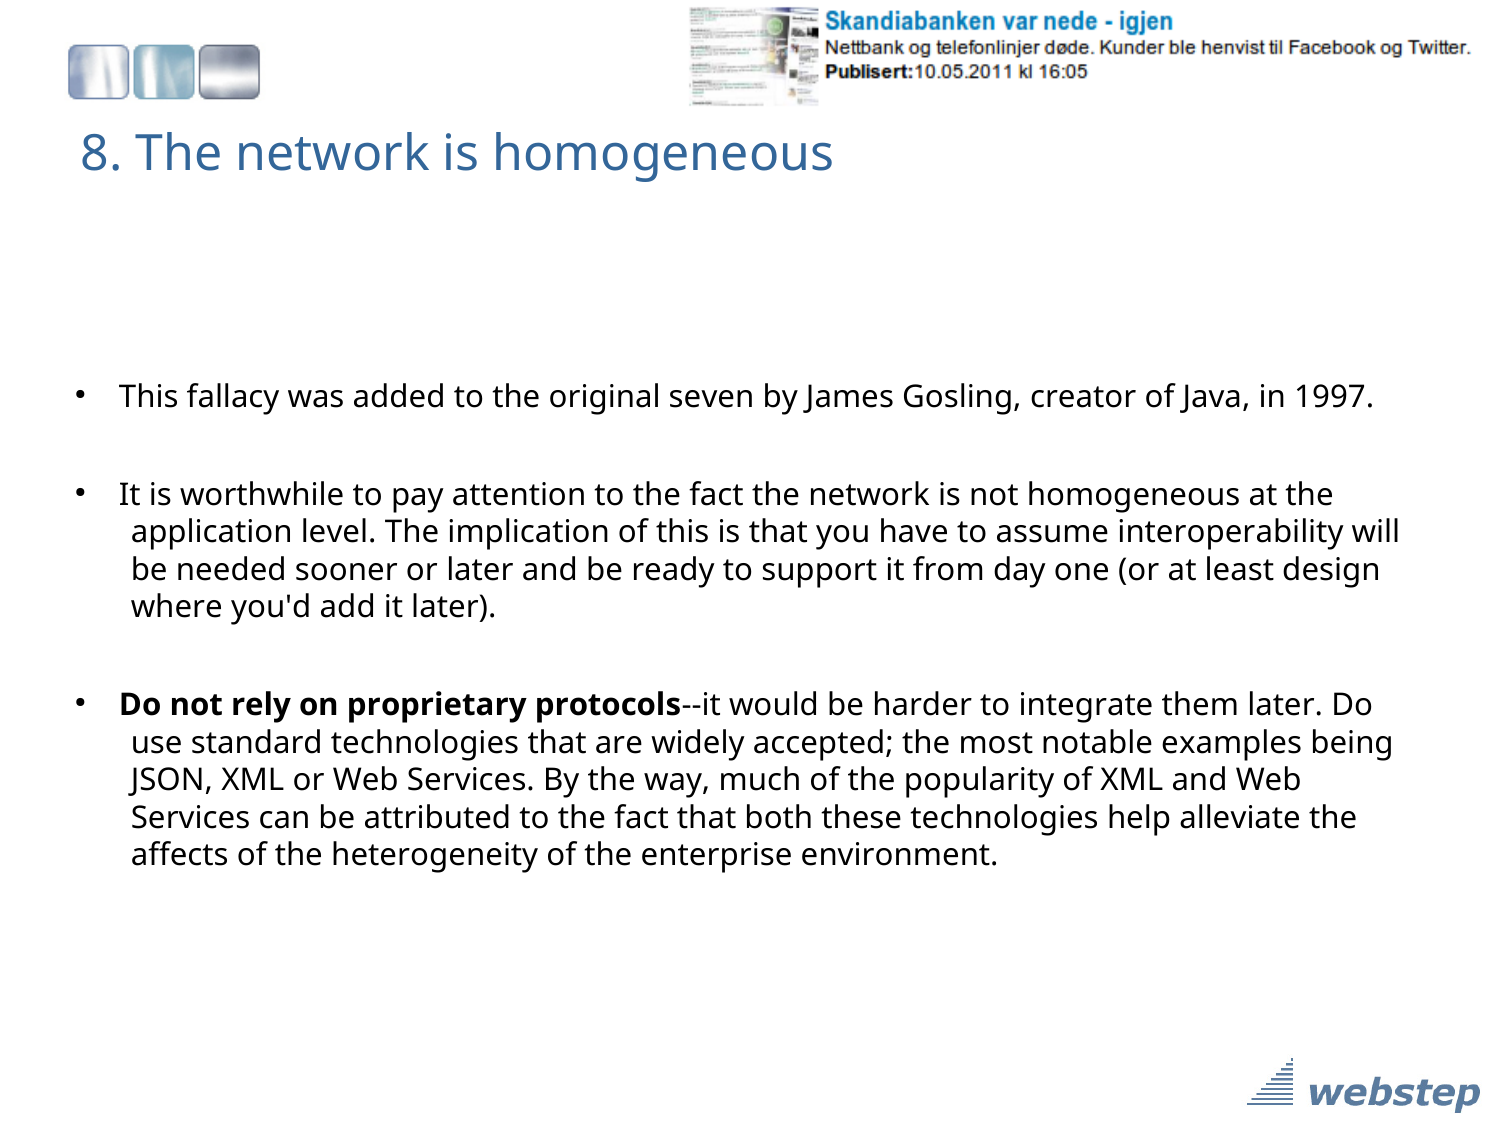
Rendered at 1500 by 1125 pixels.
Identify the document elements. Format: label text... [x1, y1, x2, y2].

picture [675, 0, 1497, 120]
subtitle This fallacy was added to the original seven by James Gosling, creator of Java, in 1997. It is worthwhile to pay attention to the fact the network is not homogeneous at the application level. The implication of this is that you have to assume interoperability will be needed sooner or later and be ready to support it from day one (or at least design where you'd add it later). Do not rely on proprietary protocols--it would be harder to integrate them later. Do use standard technologies that are widely accepted; the most notable examples being JSON, XML or Web Services. By the way, much of the popularity of XML and Web Services can be attributed to the fact that both these technologies help alleviate the affects of the heterogeneity of the enterprise environment. [74, 276, 1423, 1020]
picture [1234, 1047, 1495, 1118]
title 8. The network is homogeneous [72, 73, 1423, 228]
picture [64, 42, 266, 104]
